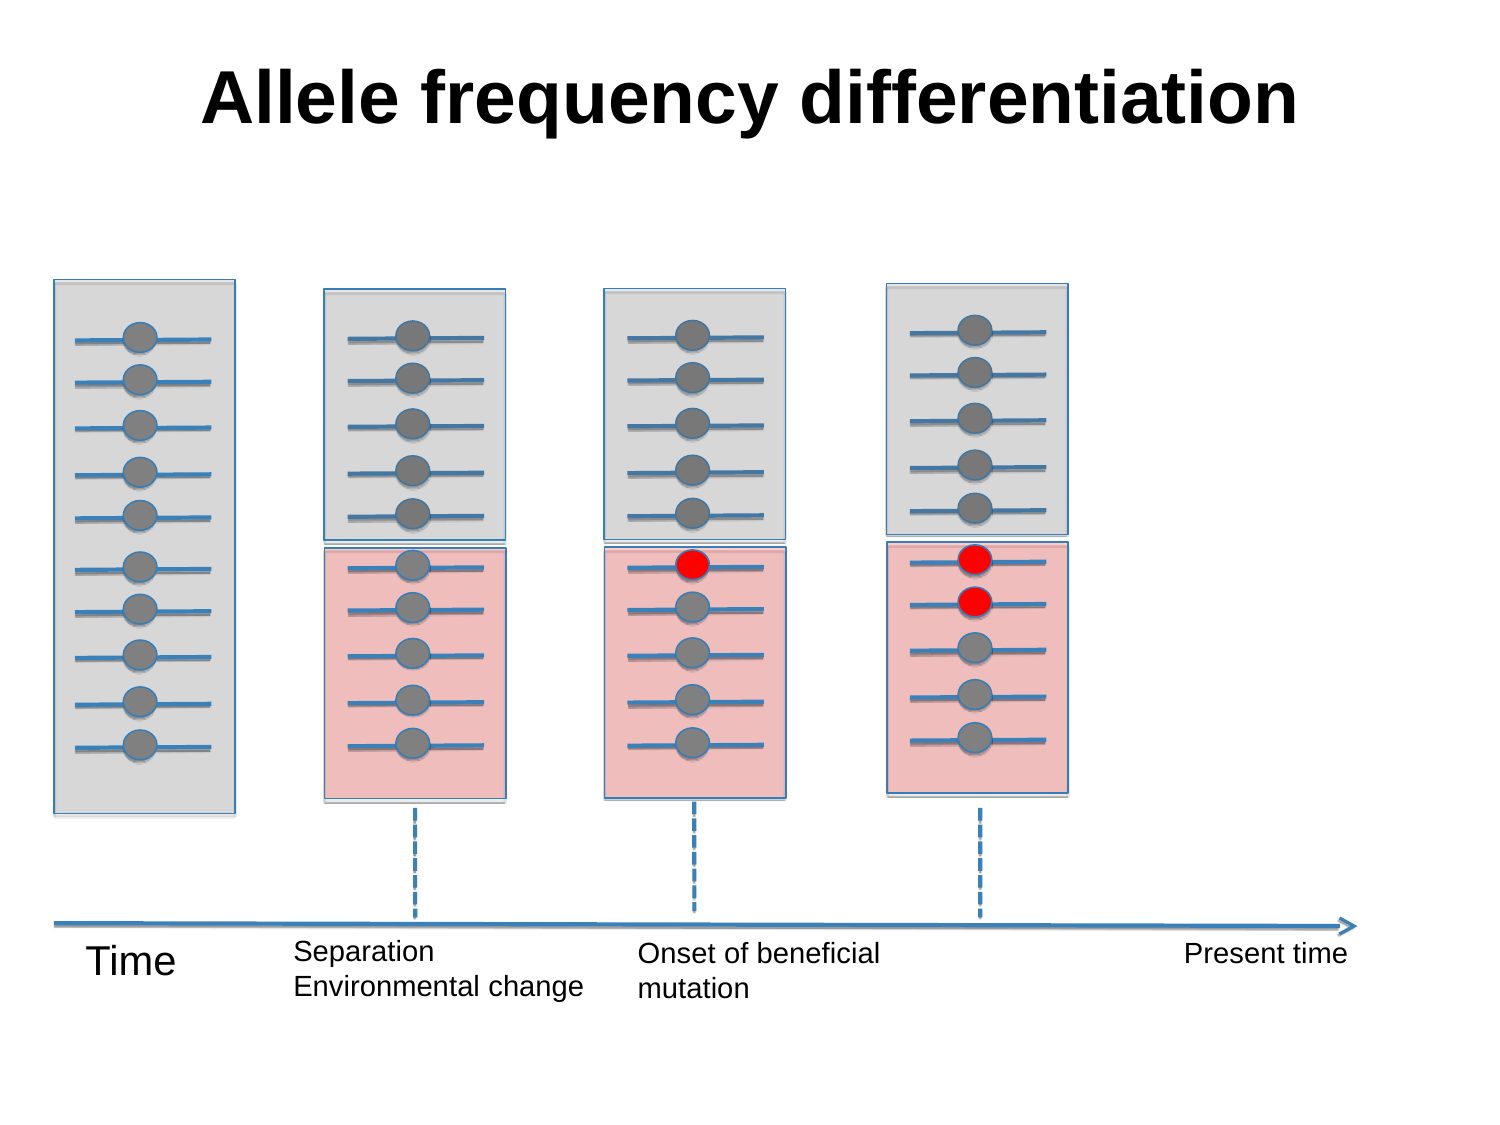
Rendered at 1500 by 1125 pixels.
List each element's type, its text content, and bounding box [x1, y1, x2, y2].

text_box [324, 547, 506, 799]
text_box [604, 547, 786, 799]
title Allele frequency differentiation [75, 0, 1425, 188]
text_box [53, 279, 236, 814]
text_box [324, 289, 506, 540]
text_box Time [70, 926, 192, 991]
text_box Separation Environmental change [278, 924, 600, 1010]
text_box [886, 542, 1069, 793]
text_box Onset of beneficial mutation [622, 926, 904, 1012]
text_box [886, 283, 1068, 535]
text_box [604, 288, 786, 540]
text_box Present time [1169, 926, 1364, 977]
